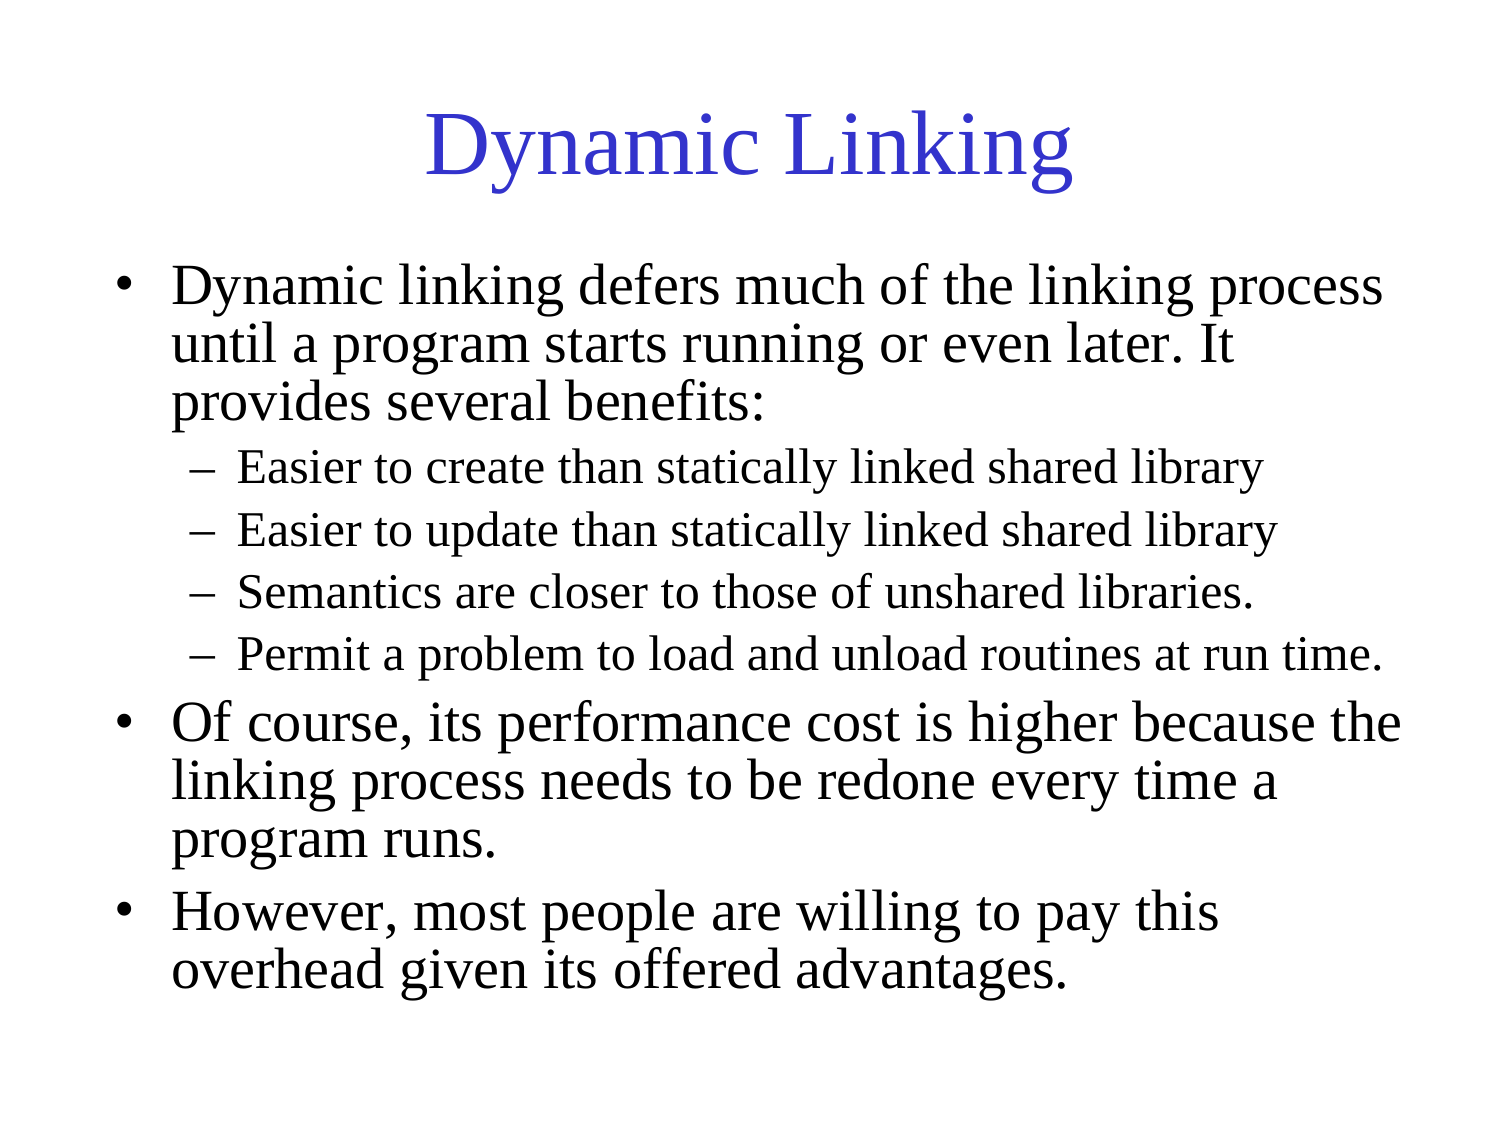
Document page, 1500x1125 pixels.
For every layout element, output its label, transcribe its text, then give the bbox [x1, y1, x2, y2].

list Dynamic linking defers much of the linking process until a program starts running or even later. It provides several benefits: Easier to create than statically linked shared library Easier to update than statically linked shared library Semantics are closer to those of unshared libraries. Permit a problem to load and unload routines at run time. Of course, its performance cost is higher because the linking process needs to be redone every time a program runs. However, most people are willing to pay this overhead given its offered advantages. [99, 249, 1450, 1064]
title Dynamic Linking [112, 49, 1388, 238]
